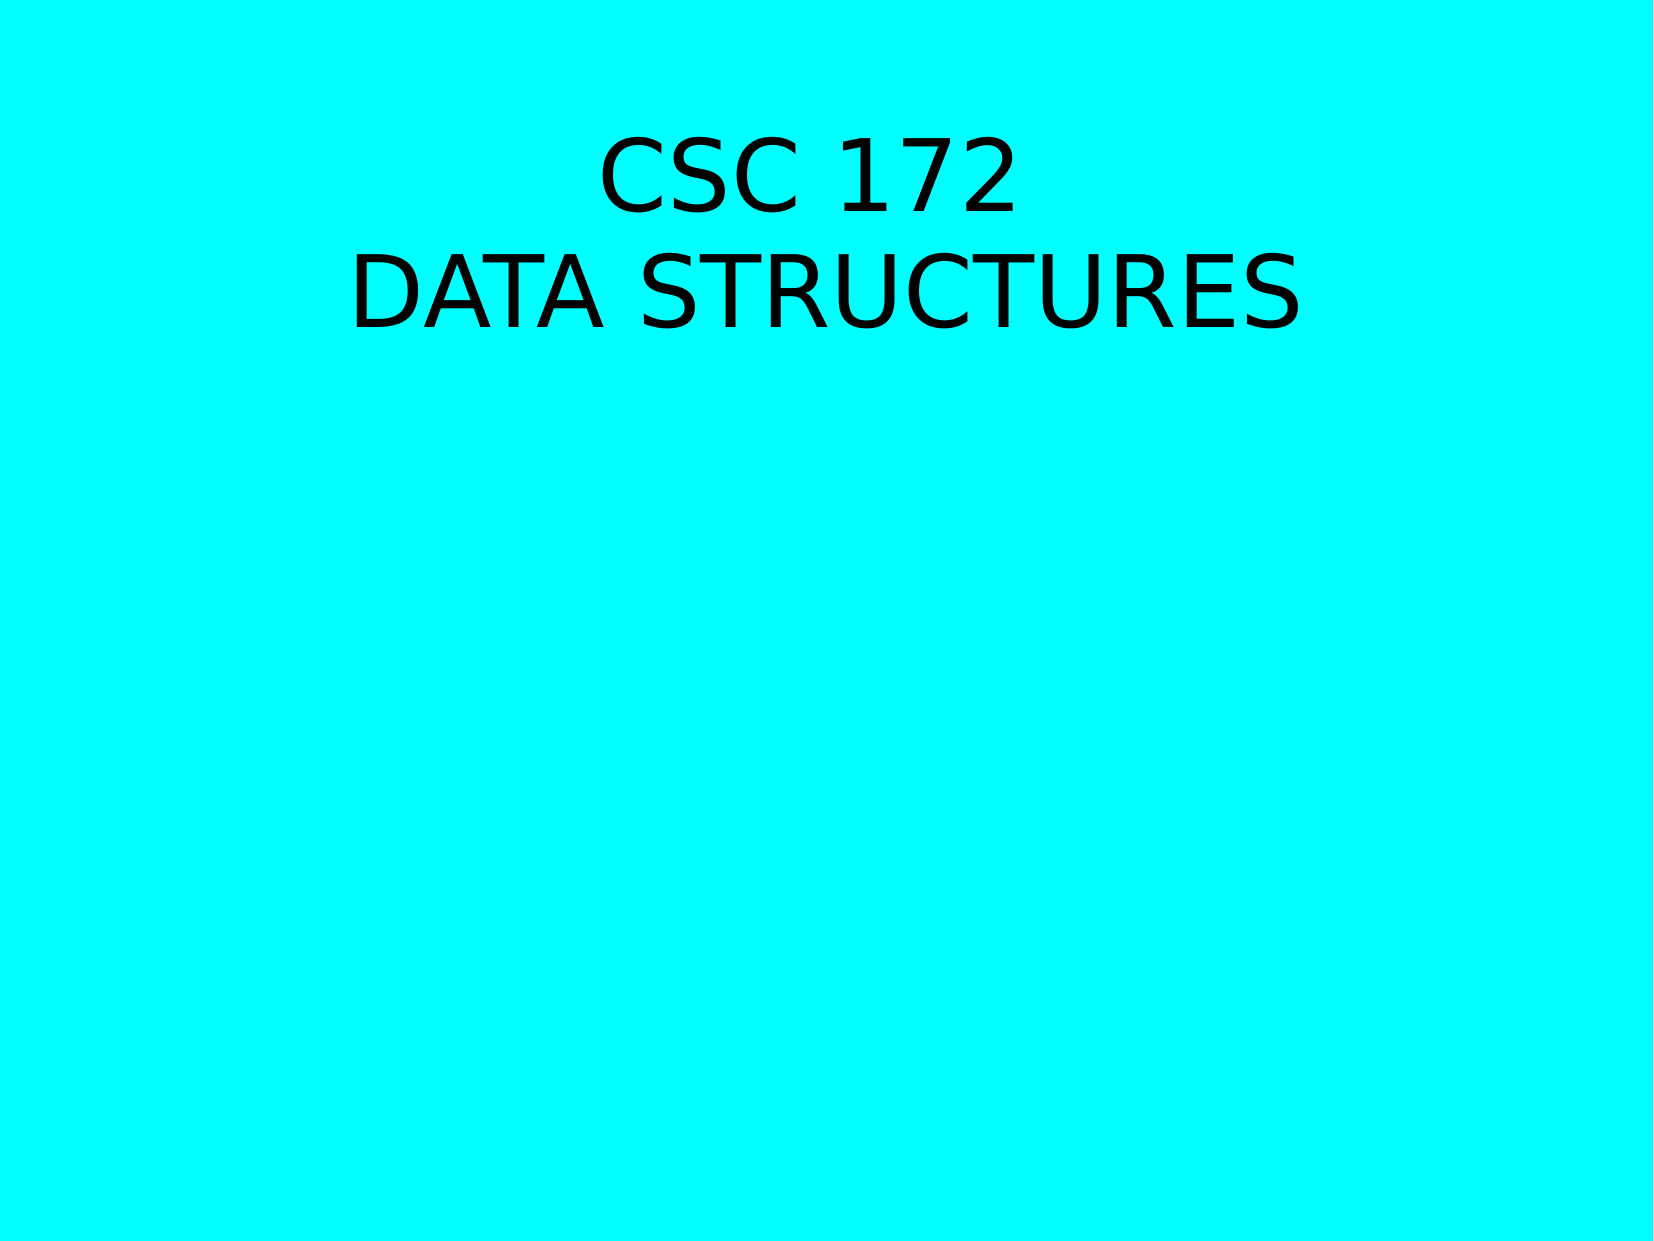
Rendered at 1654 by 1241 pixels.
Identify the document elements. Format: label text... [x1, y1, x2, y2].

title CSC 172 DATA STRUCTURES [82, 56, 1571, 413]
